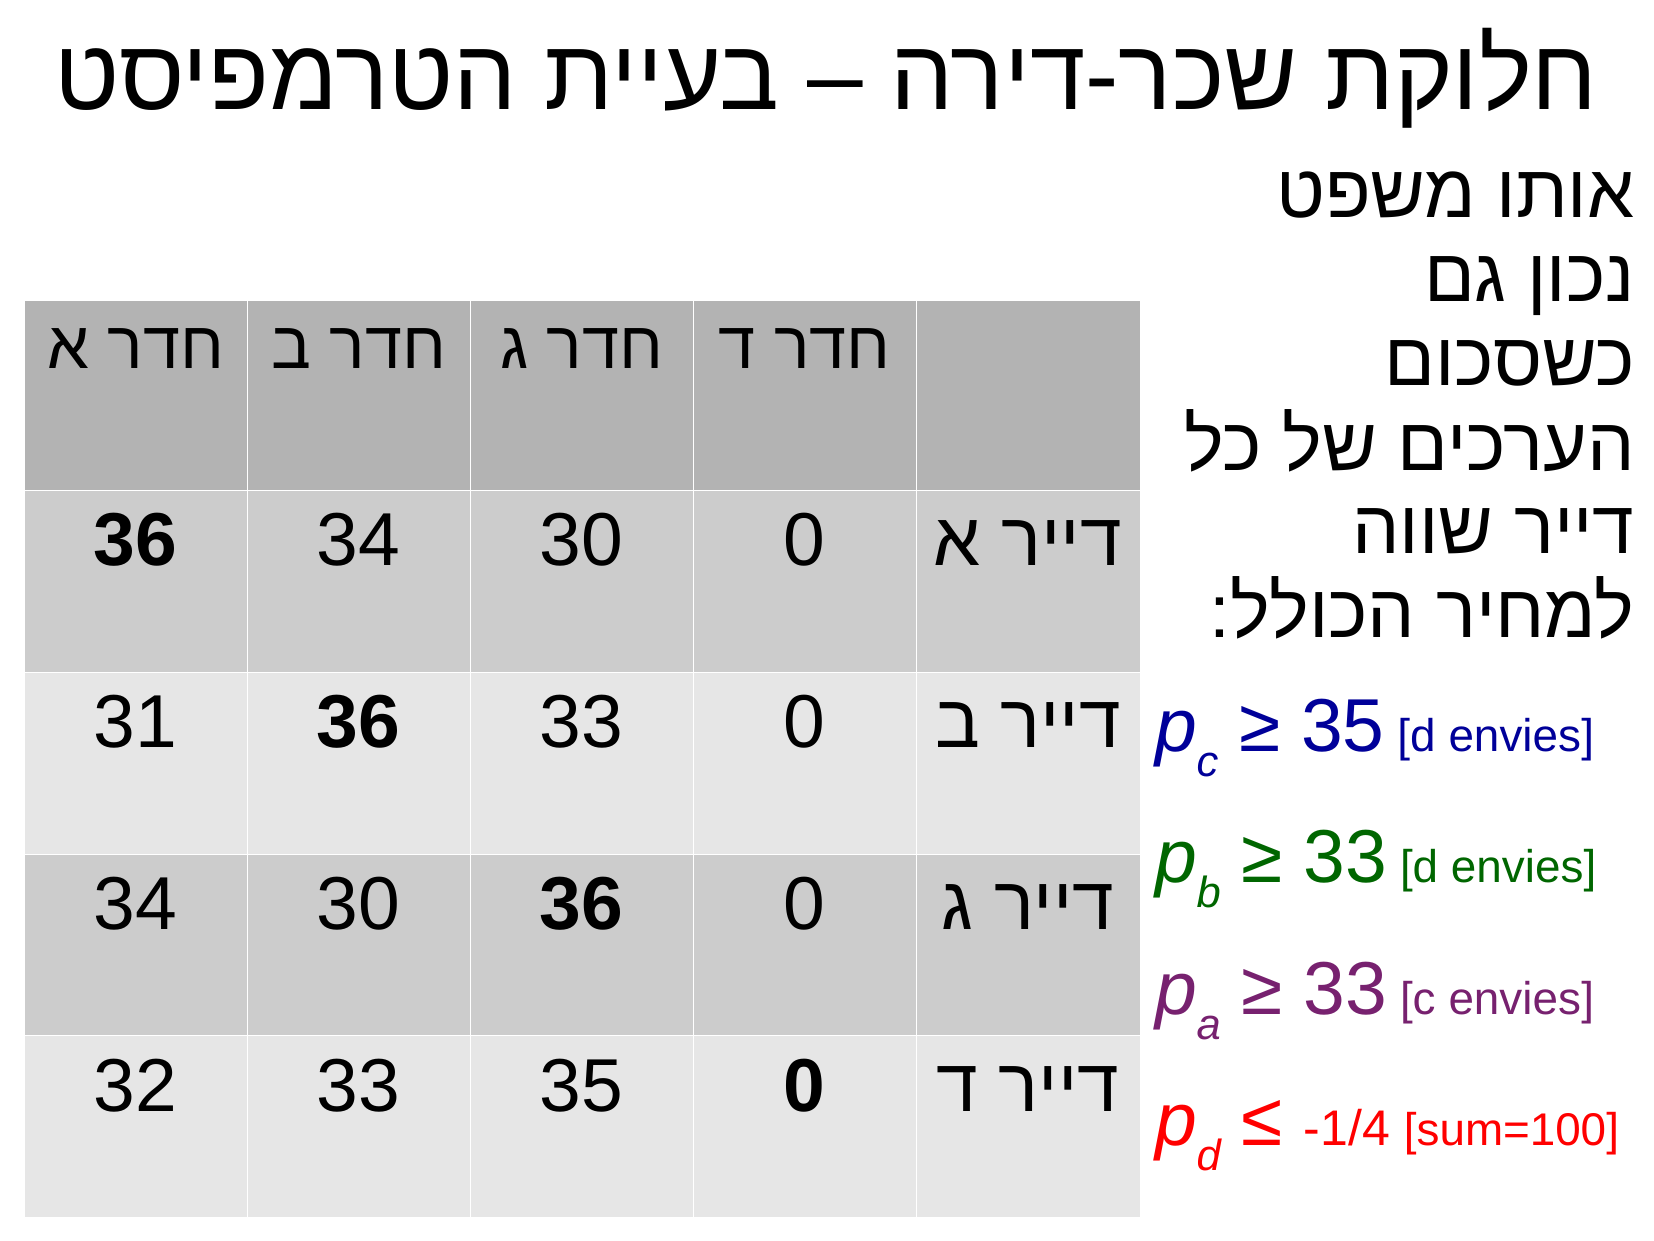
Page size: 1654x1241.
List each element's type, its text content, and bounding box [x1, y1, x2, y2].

table_cell 36 [25, 491, 247, 672]
table_cell דייר ג [917, 855, 1140, 1035]
table_cell 0 [694, 855, 916, 1035]
table_cell 0 [694, 673, 916, 854]
table_cell 30 [471, 491, 693, 672]
table_cell 34 [248, 491, 470, 672]
table_cell 33 [471, 673, 693, 854]
table_cell 36 [248, 673, 470, 854]
table_cell 30 [248, 855, 470, 1035]
table_header חדר ב [248, 301, 470, 490]
table_cell 33 [248, 1036, 470, 1217]
table_cell 32 [25, 1036, 247, 1217]
table_cell 0 [694, 1036, 916, 1217]
table_cell דייר א [917, 491, 1140, 672]
table_header חדר ג [471, 301, 693, 490]
table_cell 34 [25, 855, 247, 1035]
table_header [917, 301, 1140, 490]
title חלוקת שכר-דירה – בעיית הטרמפיסט [0, 0, 1654, 151]
table_header חדר א [25, 301, 247, 490]
table_header חדר ד [694, 301, 916, 490]
table_cell דייר ב [917, 673, 1140, 854]
list אותו משפט נכון גם כשסכום הערכים של כל דייר שווה למחיר הכולל: pc ≥ 35 [d envies] pb ≥ 33 [d envies] pa ≥ 33 [c envies] pd ≤ -1/4 [sum=100] [1155, 150, 1636, 1186]
table_cell דייר ד [917, 1036, 1140, 1217]
table_cell 31 [25, 673, 247, 854]
table_cell 0 [694, 491, 916, 672]
table_cell 35 [471, 1036, 693, 1217]
table_cell 36 [471, 855, 693, 1035]
